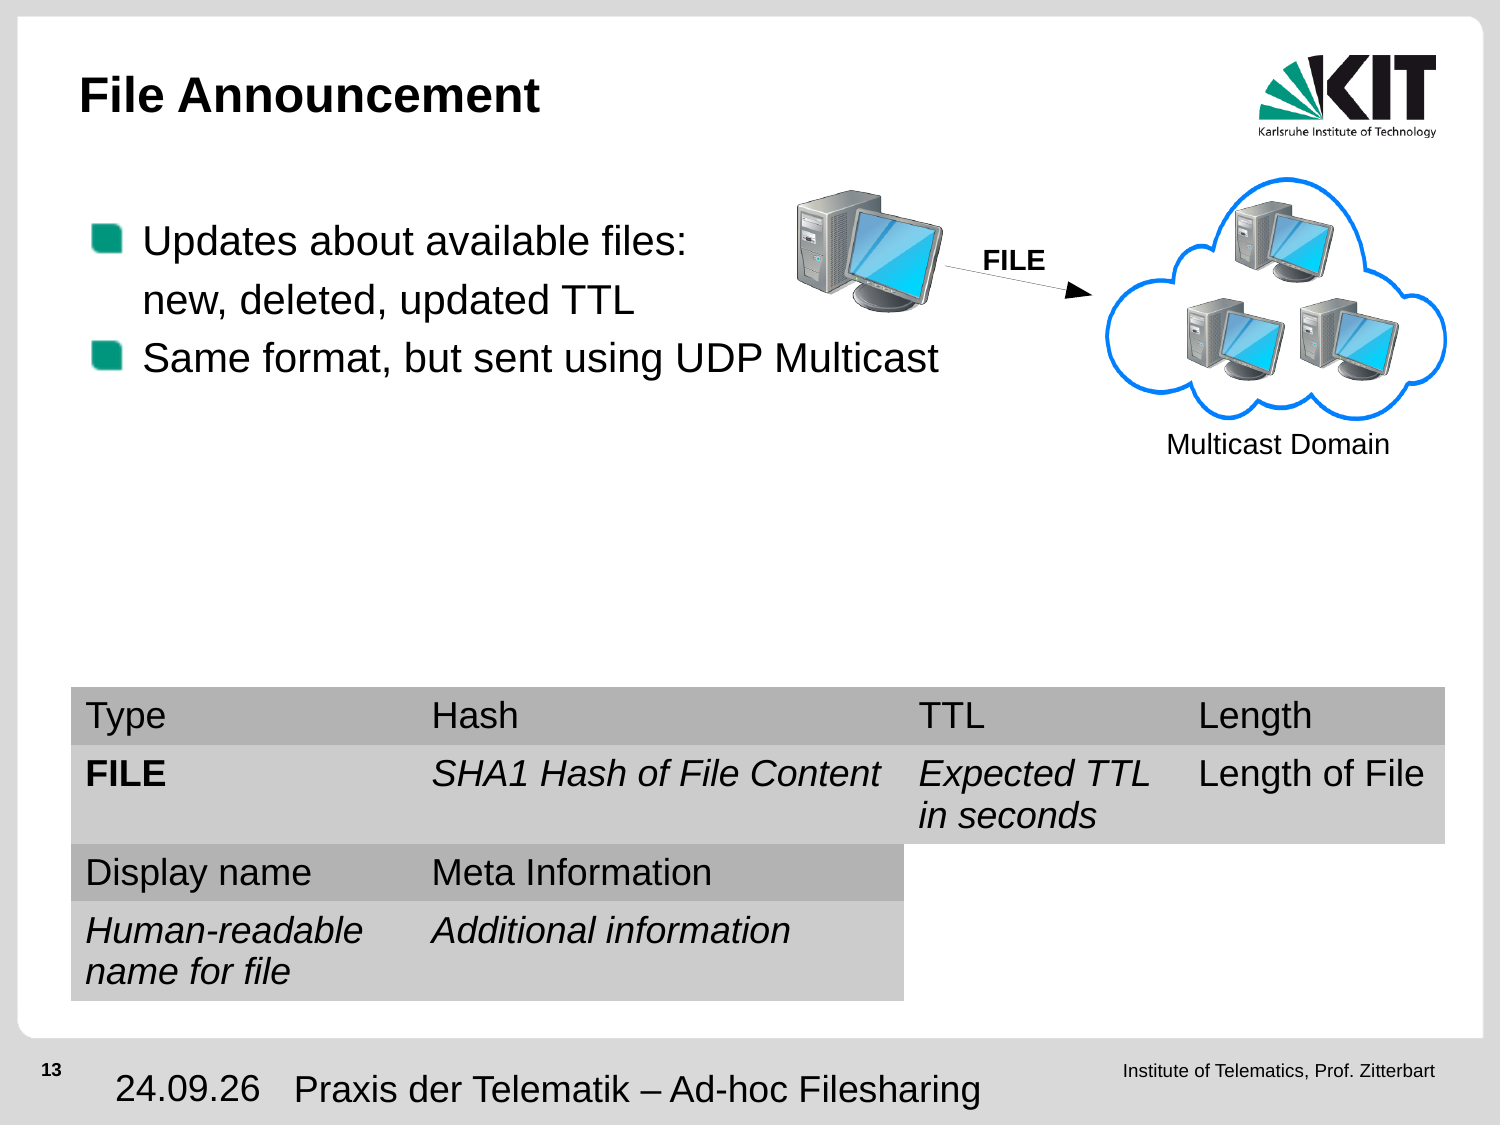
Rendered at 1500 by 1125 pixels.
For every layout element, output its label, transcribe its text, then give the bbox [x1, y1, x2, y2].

table_cell Display name [71, 844, 417, 901]
table_cell [904, 901, 1184, 1001]
picture [0, 0, 1500, 1125]
table_cell Additional information [417, 901, 904, 1001]
table_header TTL [904, 687, 1184, 745]
table_cell FILE [71, 745, 417, 844]
table_cell Meta Information [417, 844, 904, 901]
table_cell [1184, 901, 1445, 1001]
table_header Length [1184, 687, 1445, 745]
list Updates about available files: new, deleted, updated TTL Same format, but sent using UDP Multicast [76, 206, 1447, 1010]
text_box FILE [967, 236, 1093, 289]
table_cell [904, 844, 1184, 901]
table_header Hash [417, 687, 904, 745]
table_cell Length of File [1184, 745, 1445, 844]
title File Announcement [64, 54, 1198, 147]
table_header Type [71, 687, 417, 745]
table_cell [1184, 844, 1445, 901]
table_cell Human-readable name for file [71, 901, 417, 1001]
footer Praxis der Telematik – Ad-hoc Filesharing [296, 1057, 1034, 1117]
table_cell SHA1 Hash of File Content [417, 745, 904, 844]
slide_number 11.12.12 [100, 1057, 296, 1117]
table_cell Expected TTL in seconds [904, 745, 1184, 844]
